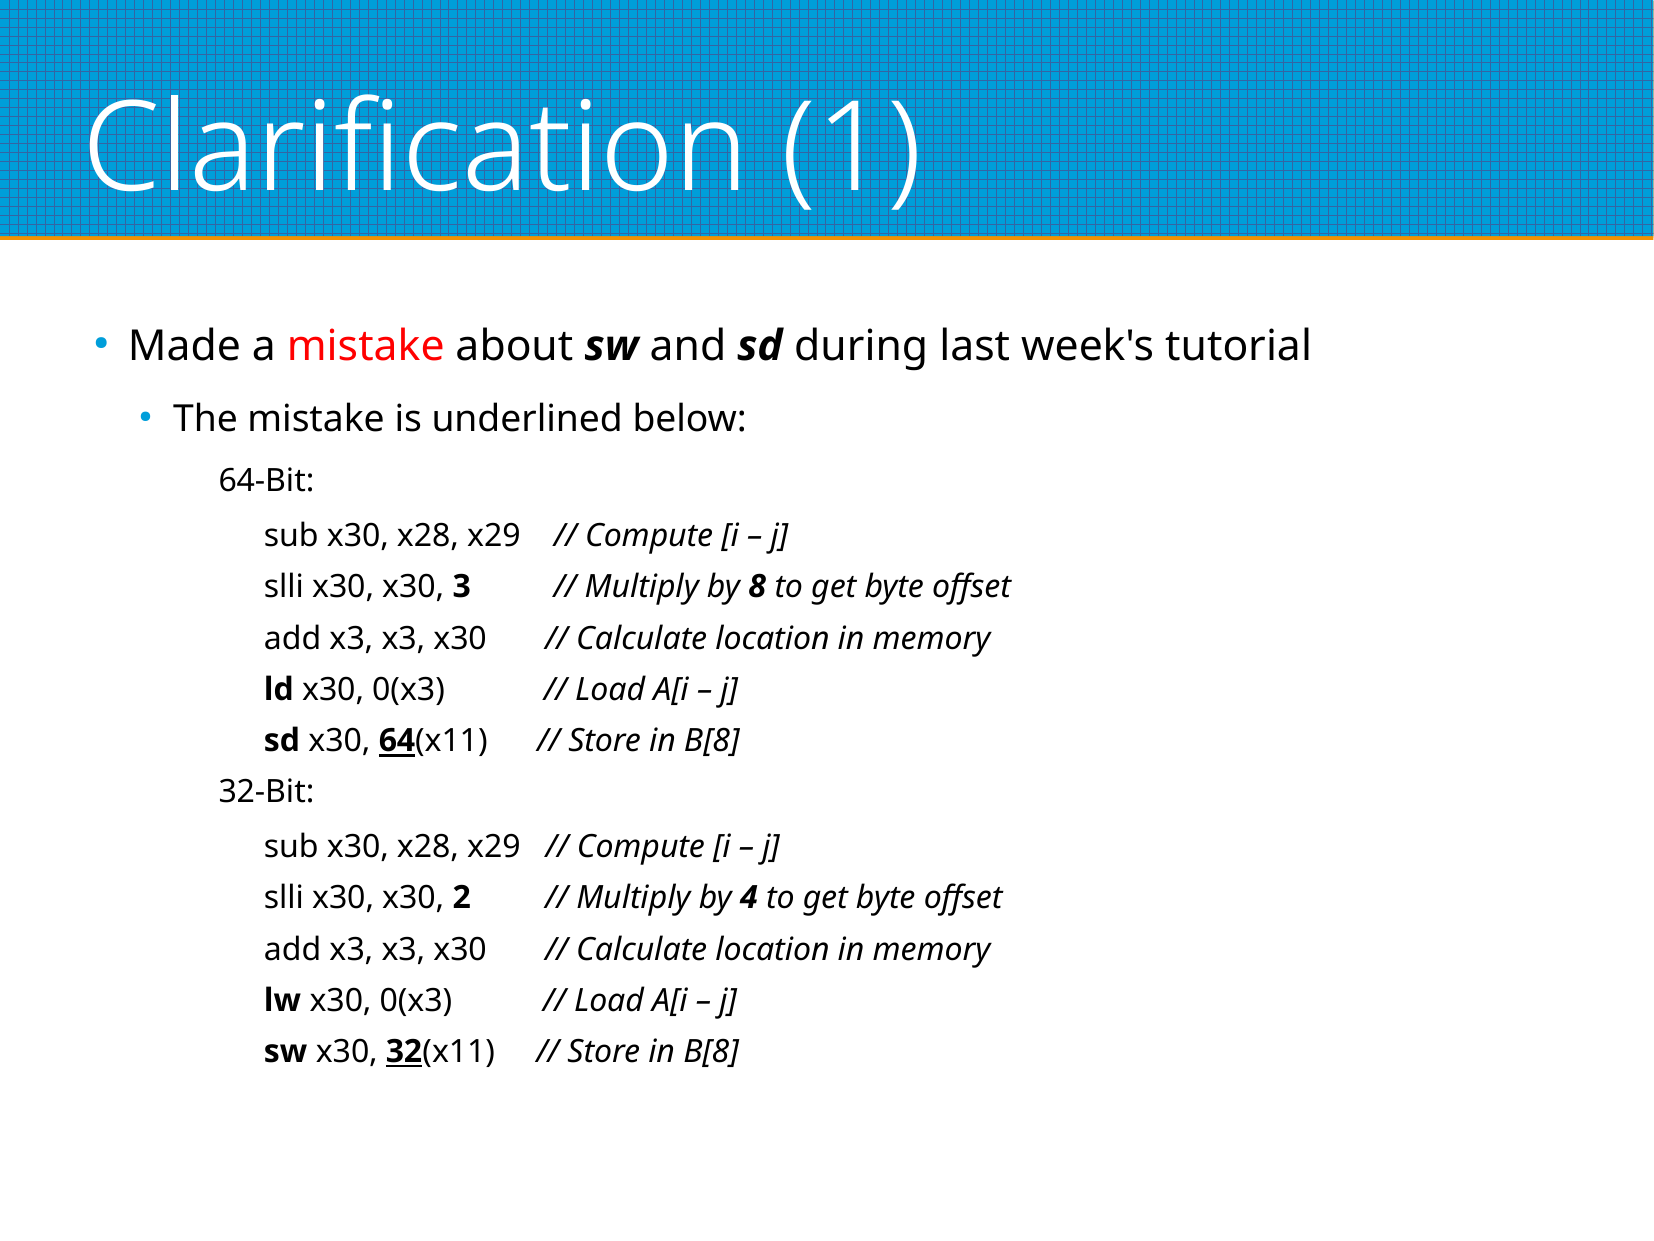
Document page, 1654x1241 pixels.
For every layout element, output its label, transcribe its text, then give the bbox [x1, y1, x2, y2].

list Made a mistake about sw and sd during last week's tutorial The mistake is underlined below: 64-Bit: sub x30, x28, x29 // Compute [i – j] slli x30, x30, 3 // Multiply by 8 to get byte offset add x3, x3, x30 // Calculate location in memory ld x30, 0(x3) // Load A[i – j] sd x30, 64(x11) // Store in B[8] 32-Bit: sub x30, x28, x29 // Compute [i – j] slli x30, x30, 2 // Multiply by 4 to get byte offset add x3, x3, x30 // Calculate location in memory lw x30, 0(x3) // Load A[i – j] sw x30, 32(x11) // Store in B[8] [82, 314, 1563, 1081]
title Clarification (1) [82, 19, 1571, 227]
